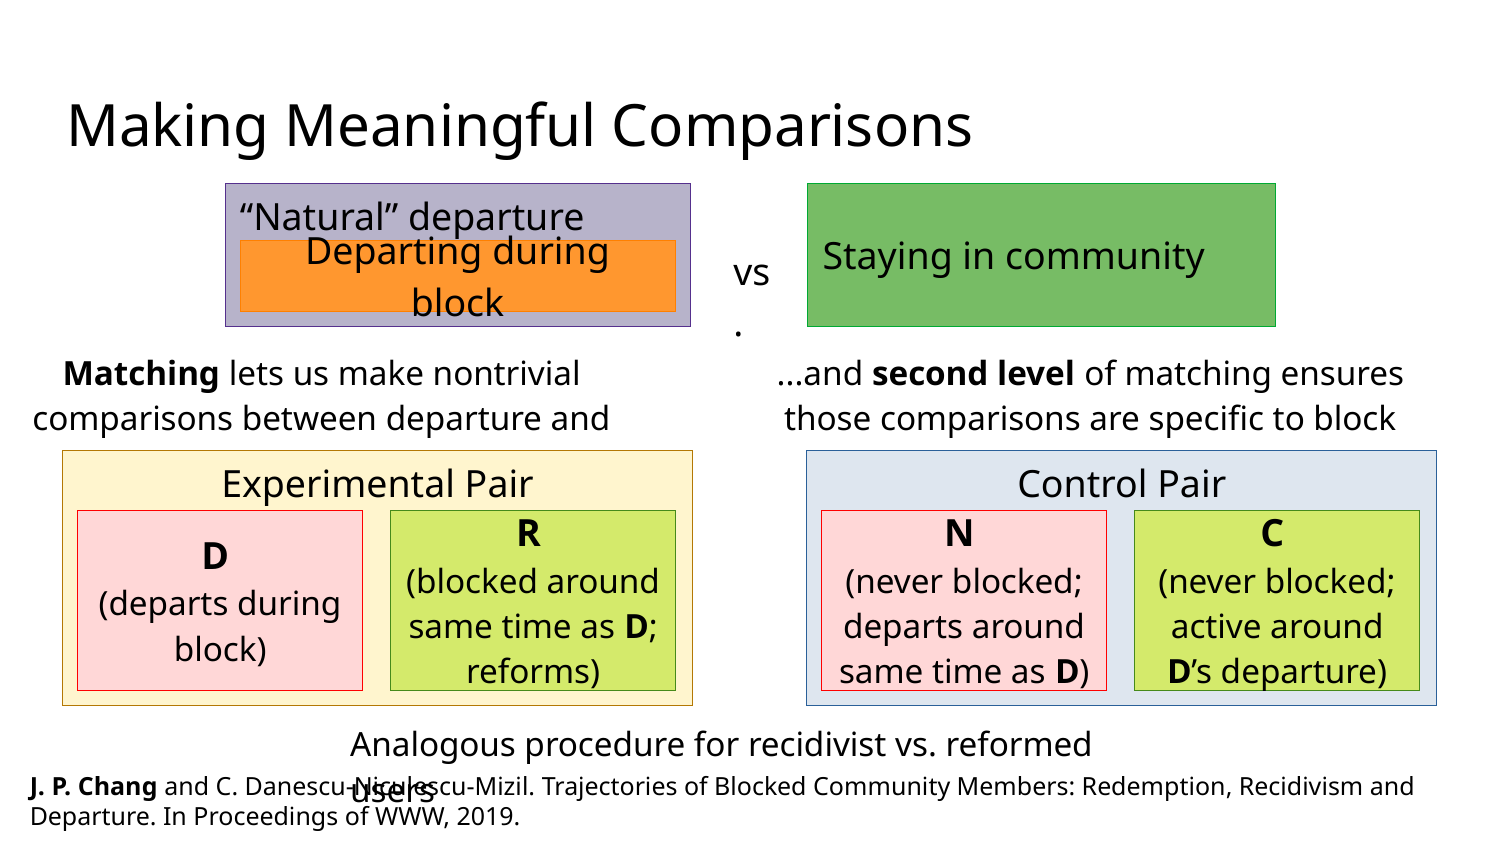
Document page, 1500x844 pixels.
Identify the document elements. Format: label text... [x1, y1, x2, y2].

title Making Meaningful Comparisons [51, 72, 1449, 167]
text_box N (never blocked; departs around same time as D) [821, 510, 1107, 691]
text_box Control Pair [806, 450, 1437, 706]
text_box R (blocked around same time as D; reforms) [390, 510, 676, 691]
text_box Experimental Pair [62, 450, 693, 706]
text_box Staying in community [807, 183, 1276, 327]
text_box Analogous procedure for recidivist vs. reformed users [335, 714, 1191, 813]
text_box Departing during block [240, 240, 676, 312]
text_box C (never blocked; active around D’s departure) [1134, 510, 1420, 691]
text_box Matching lets us make nontrivial comparisons between departure and redemption... [17, 342, 753, 448]
text_box vs. [718, 237, 796, 300]
text_box J. P. Chang and C. Danescu-Niculescu-Mizil. Trajectories of Blocked Community Members: Redemption, Recidivism and Departure. In Proceedings of WWW, 2019. [14, 755, 1480, 829]
text_box D (departs during block) [77, 510, 363, 691]
text_box “Natural” departure [225, 183, 691, 327]
text_box ...and second level of matching ensures those comparisons are specific to block departures [761, 342, 1497, 448]
